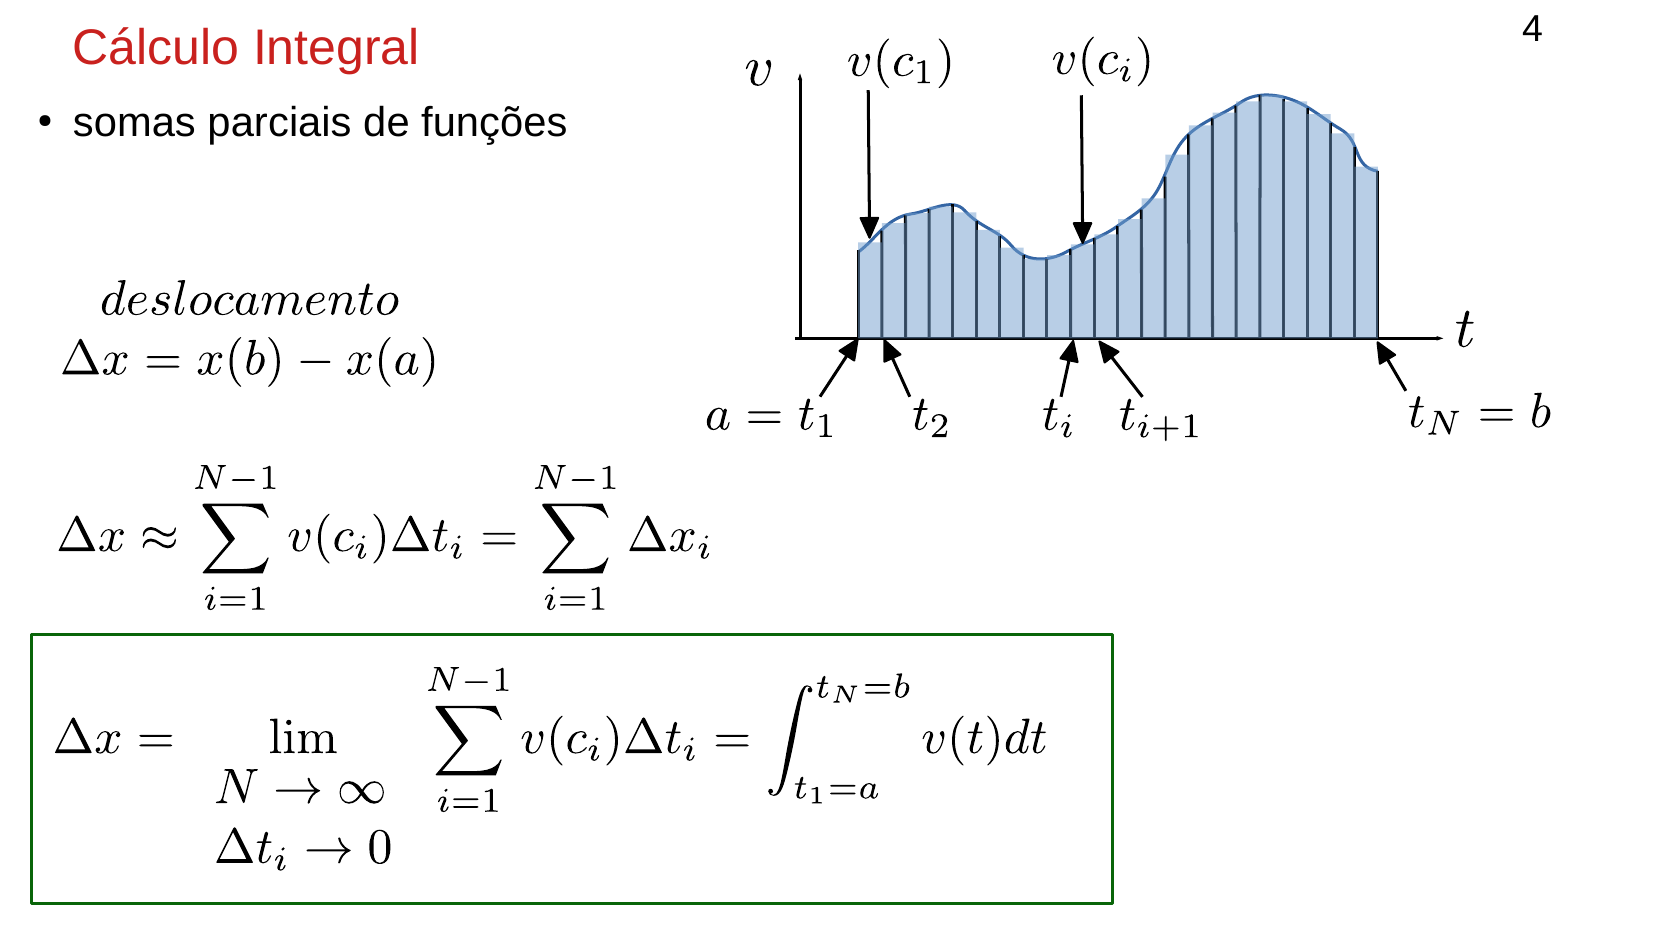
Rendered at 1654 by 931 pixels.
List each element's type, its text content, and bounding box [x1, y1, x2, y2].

picture [54, 463, 711, 612]
text_box <number> [1507, 0, 1654, 71]
picture [52, 667, 1047, 871]
picture [744, 59, 772, 86]
picture [1051, 36, 1150, 87]
picture [909, 396, 950, 439]
picture [59, 280, 435, 387]
picture [844, 36, 953, 91]
picture [702, 396, 834, 439]
picture [1039, 396, 1074, 440]
picture [1452, 308, 1476, 350]
text_box [858, 94, 1378, 339]
picture [1405, 390, 1553, 437]
picture [1116, 396, 1200, 444]
text_box Cálculo Integral somas parciais de funções [22, 0, 1618, 185]
